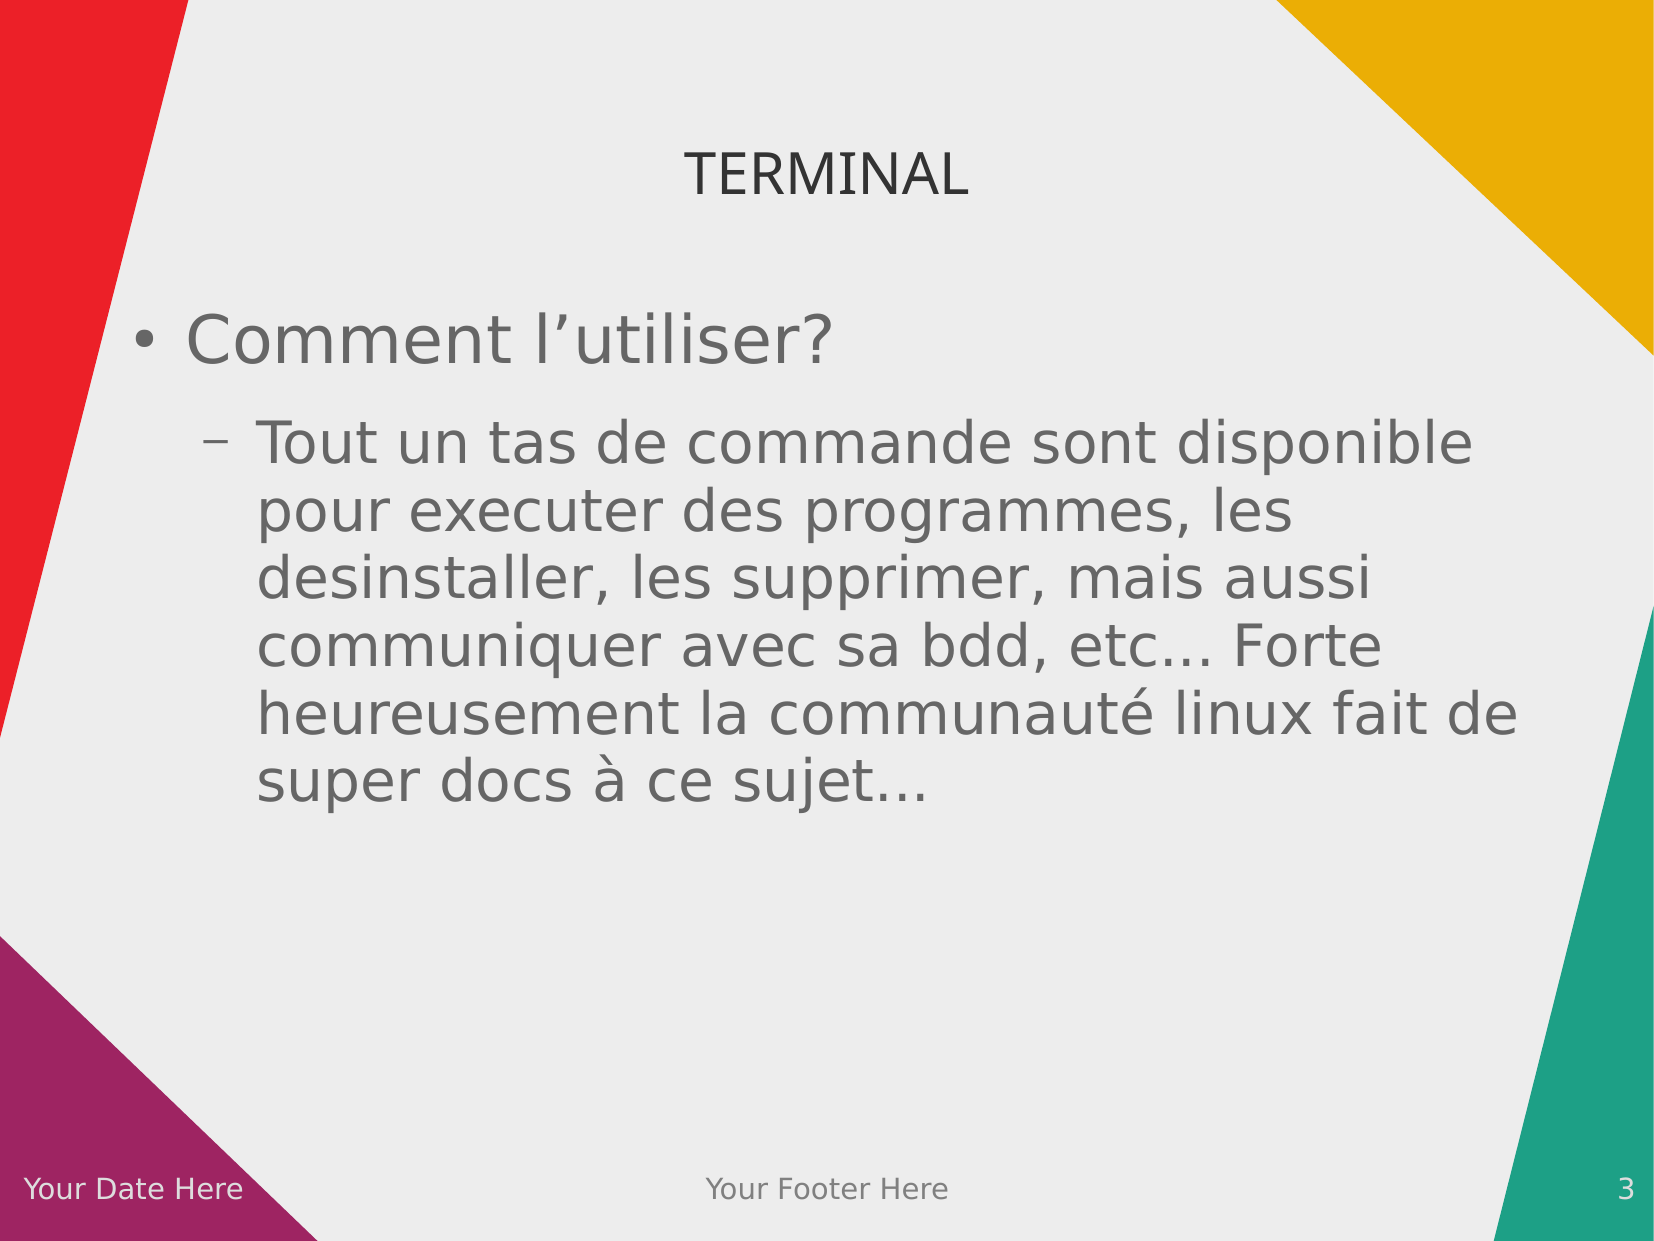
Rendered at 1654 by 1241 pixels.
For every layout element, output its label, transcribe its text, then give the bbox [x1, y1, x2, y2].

list Comment l’utiliser? Tout un tas de commande sont disponible pour executer des programmes, les desinstaller, les supprimer, mais aussi communiquer avec sa bdd, etc... Forte heureusement la communauté linux fait de super docs à ce sujet... [114, 302, 1539, 1033]
title TERMINAL [114, 73, 1539, 271]
